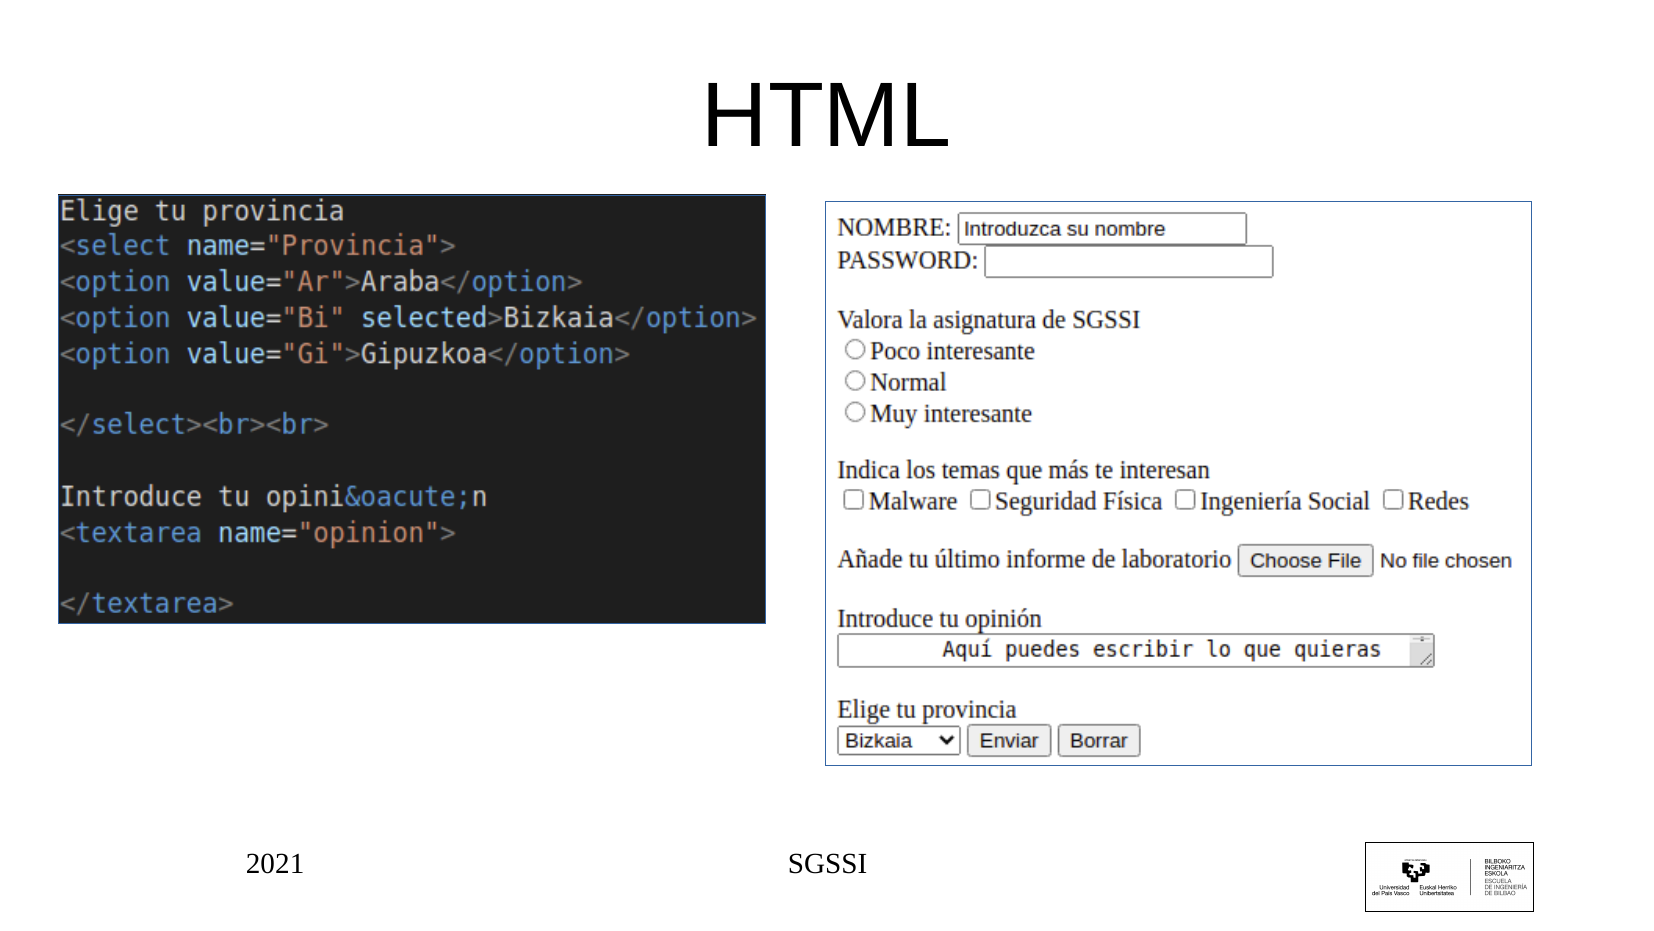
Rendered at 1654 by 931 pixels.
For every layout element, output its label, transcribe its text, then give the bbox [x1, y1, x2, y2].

picture [1366, 843, 1533, 911]
picture [58, 194, 766, 624]
title HTML [82, 37, 1571, 193]
picture [825, 200, 1532, 766]
